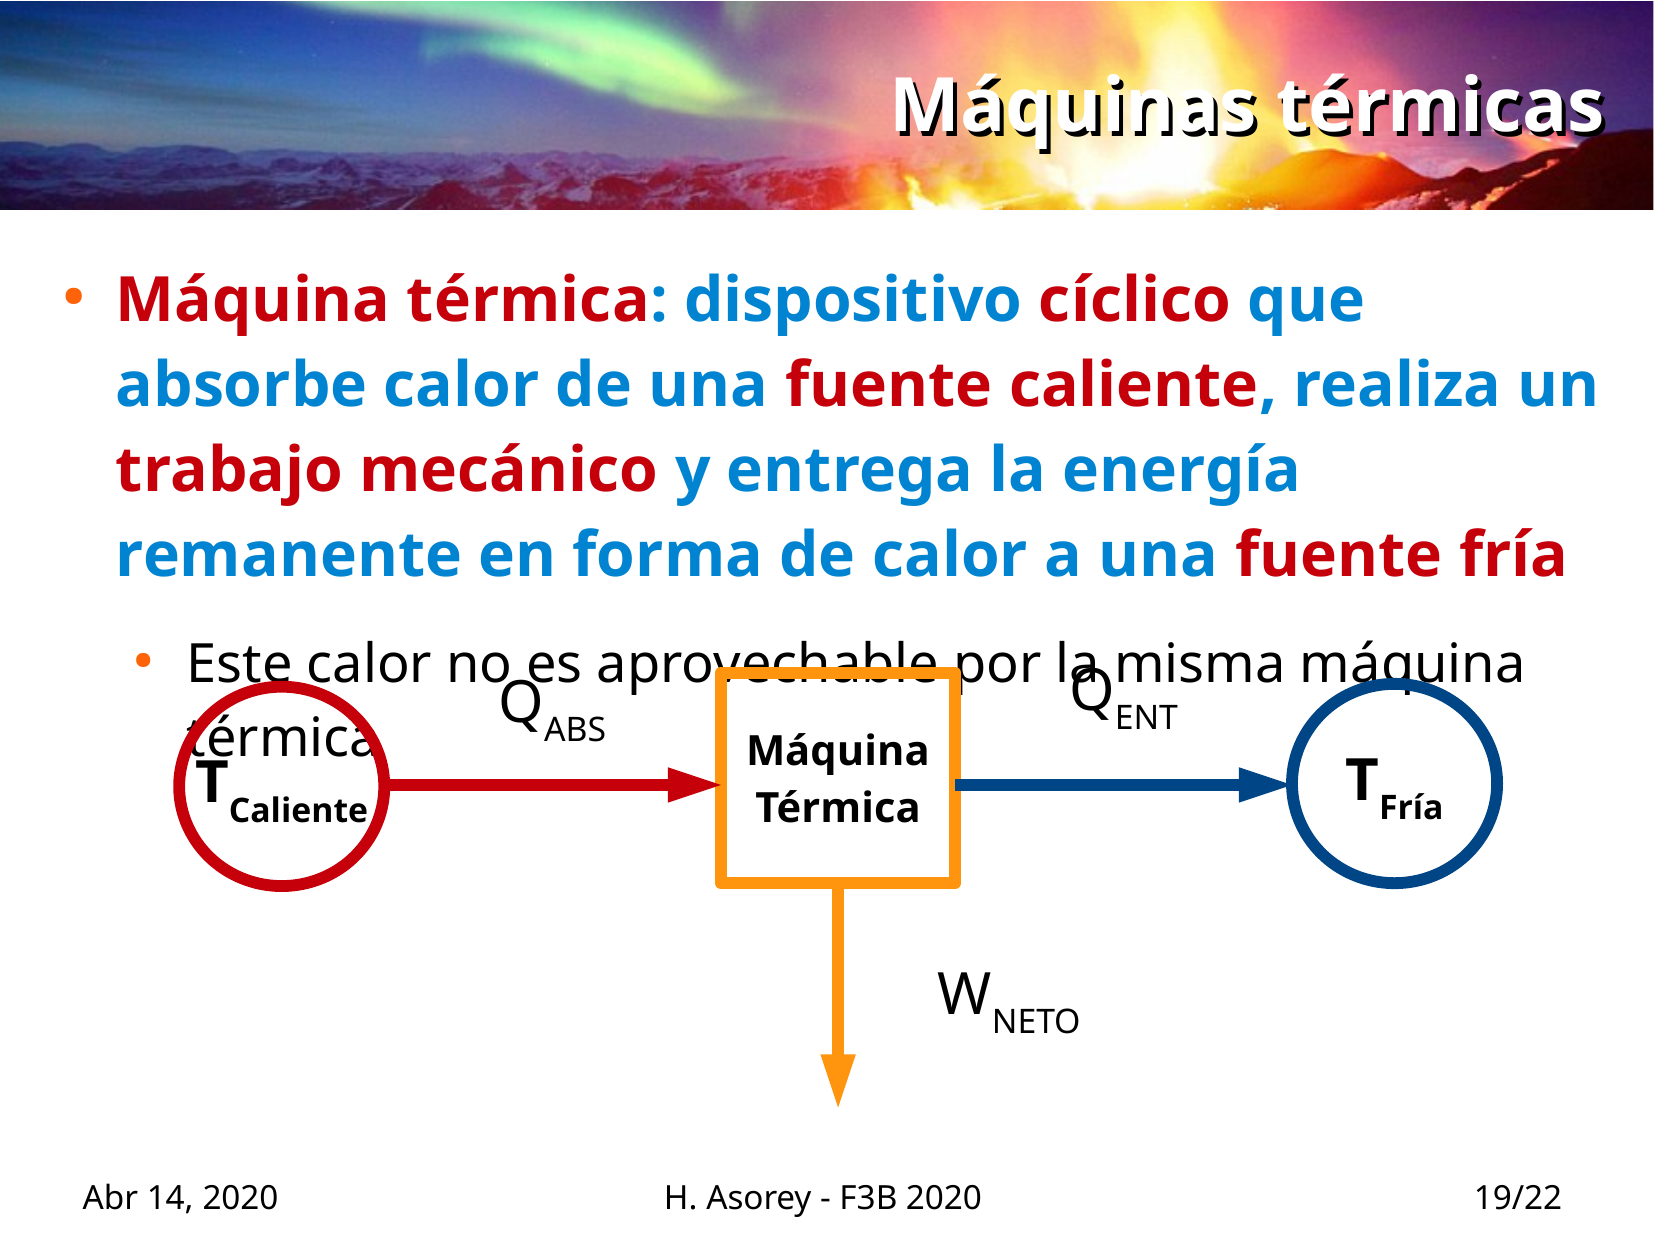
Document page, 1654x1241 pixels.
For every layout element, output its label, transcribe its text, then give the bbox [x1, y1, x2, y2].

text_box TCaliente [179, 686, 385, 887]
picture [0, 1, 1654, 210]
text_box Máquina Térmica [720, 672, 956, 884]
text_box WNETO [865, 945, 1153, 1156]
list Máquina térmica: dispositivo cíclico que absorbe calor de una fuente caliente, realiza un trabajo mecánico y entrega la energía remanente en forma de calor a una fuente fría Este calor no es aprovechable por la misma máquina térmica [45, 255, 1606, 1156]
text_box TFría [1292, 683, 1498, 884]
title Máquinas térmicas [45, 15, 1606, 191]
